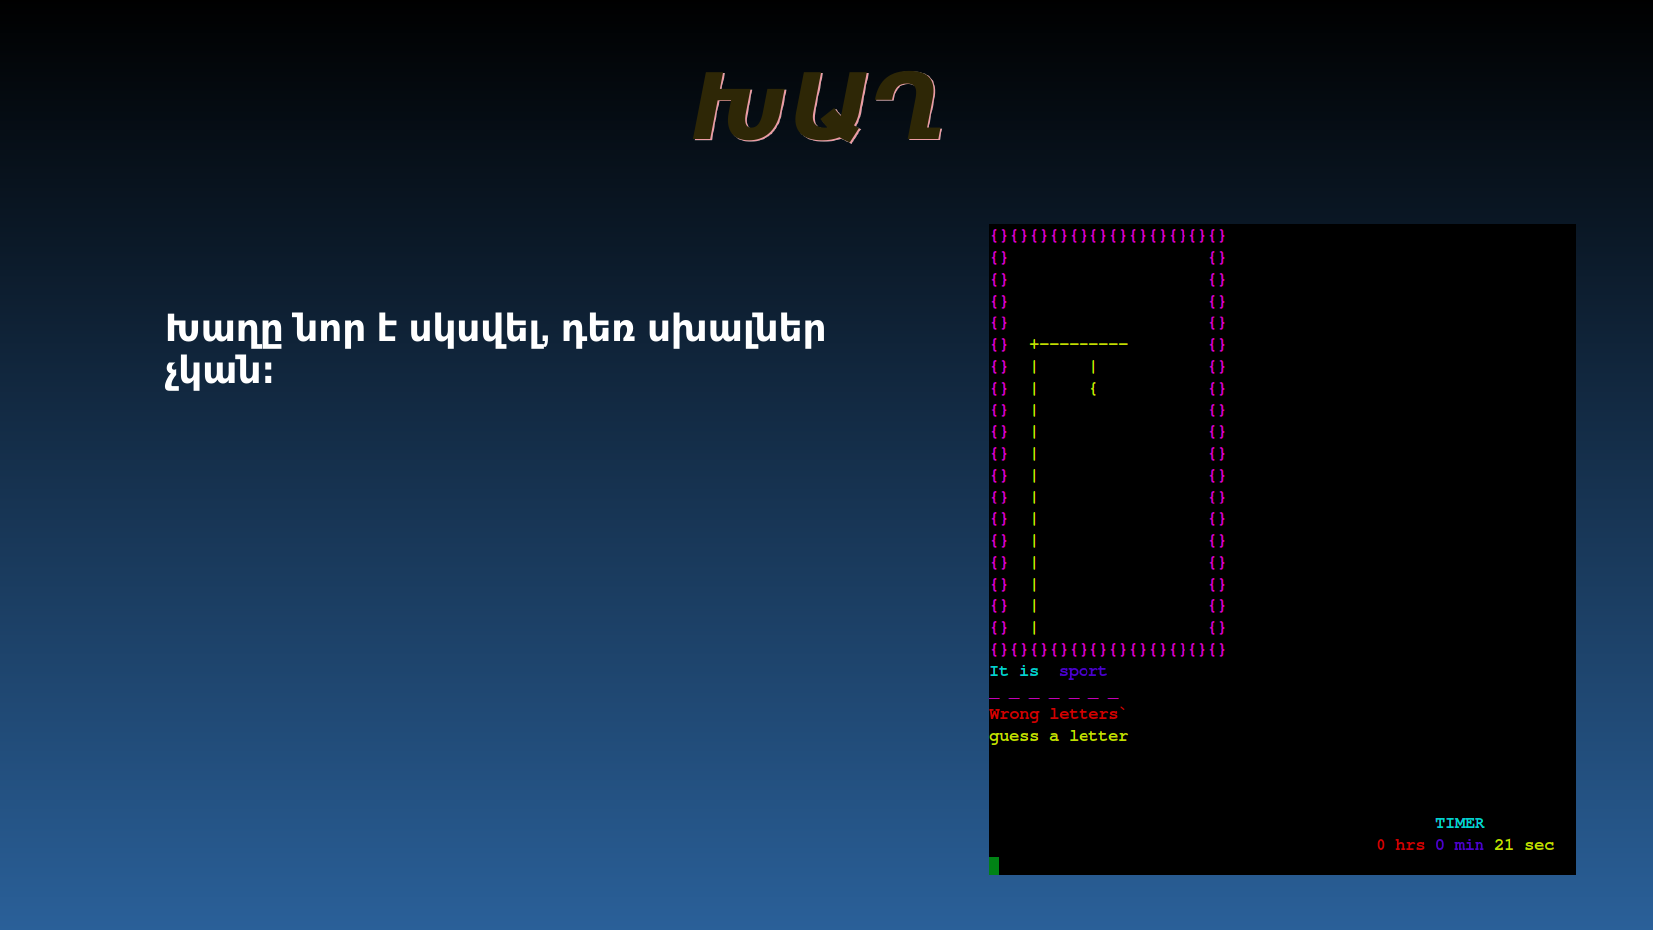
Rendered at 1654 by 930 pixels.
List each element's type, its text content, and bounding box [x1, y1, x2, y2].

text_box Խաղը նոր է սկսվել, դեռ սխալներ չկան։ [150, 300, 842, 399]
title ԽԱՂ [75, 20, 1563, 188]
picture [989, 224, 1576, 875]
